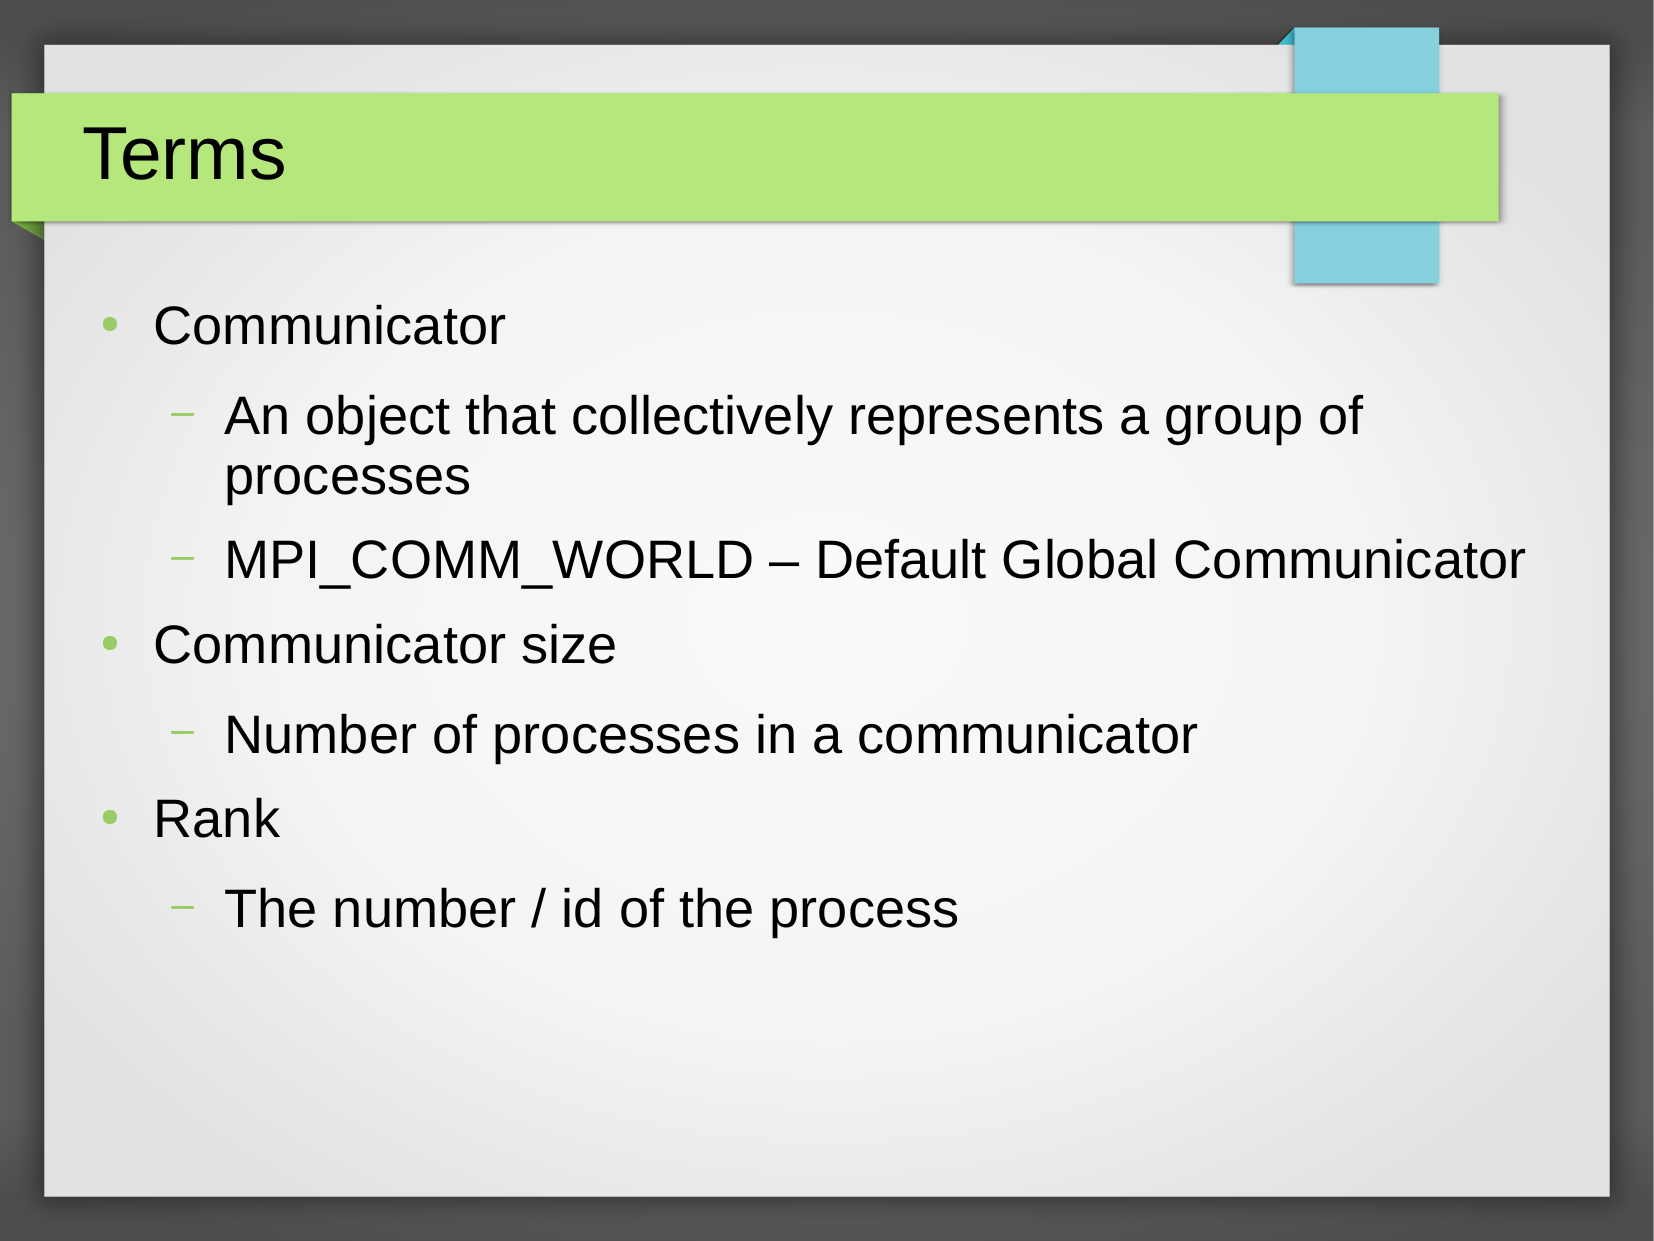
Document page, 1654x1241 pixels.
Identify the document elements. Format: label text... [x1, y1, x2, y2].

picture [0, 0, 1654, 1241]
list Communicator An object that collectively represents a group of processes MPI_COMM_WORLD – Default Global Communicator Communicator size Number of processes in a communicator Rank The number / id of the process [82, 295, 1571, 1015]
title Terms [82, 94, 1264, 213]
